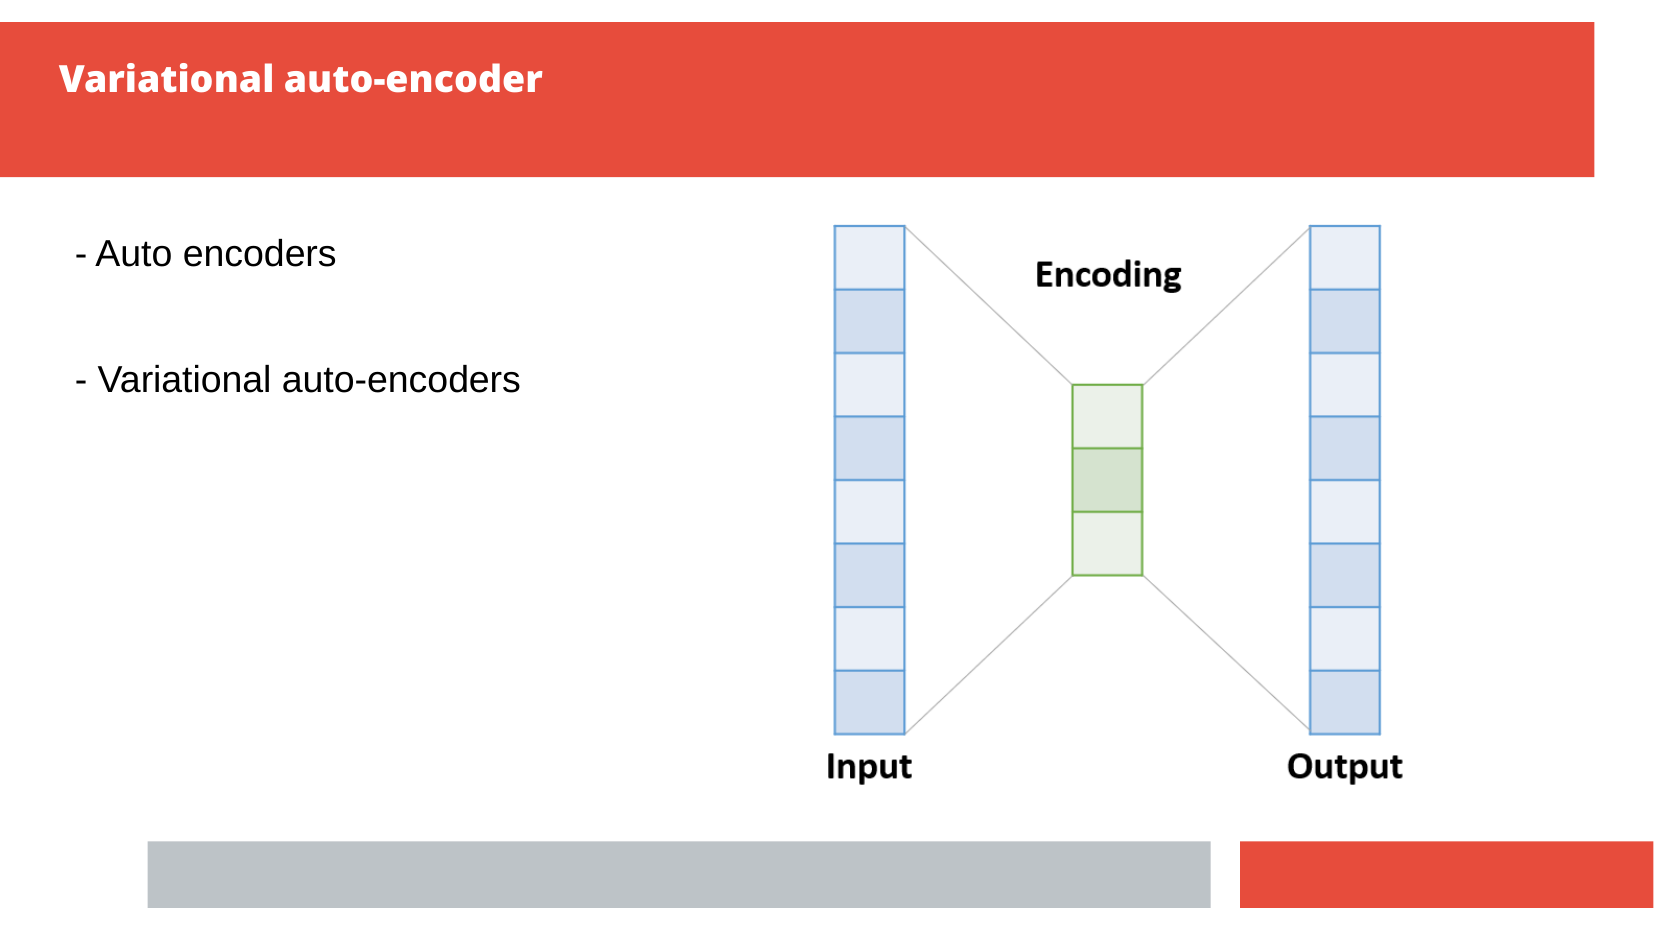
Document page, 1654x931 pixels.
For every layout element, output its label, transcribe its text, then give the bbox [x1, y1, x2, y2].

title Variational auto-encoder [59, 44, 1595, 156]
text_box - Auto encoders - Variational auto-encoders [60, 225, 536, 408]
picture [802, 224, 1411, 792]
